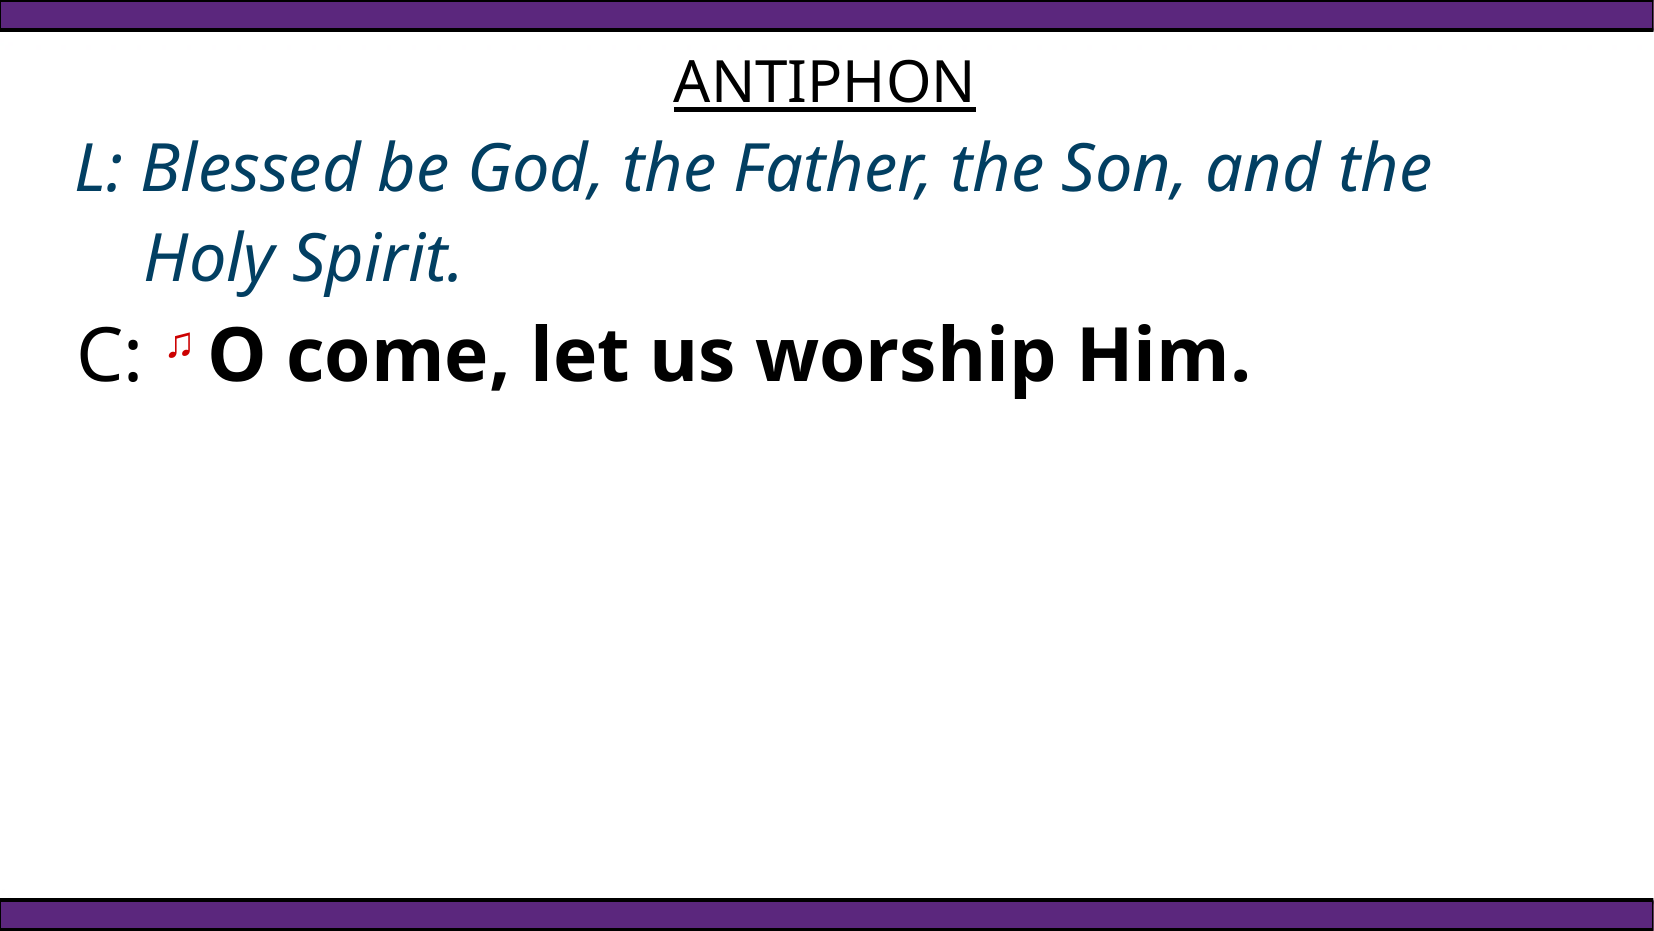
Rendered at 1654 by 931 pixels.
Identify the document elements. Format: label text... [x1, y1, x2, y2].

text_box [0, 900, 1654, 931]
text_box [0, 0, 1654, 31]
text_box ANTIPHON L: Blessed be God, the Father, the Son, and the Holy Spirit. C: ♫ O come, let us worship Him. [60, 33, 1591, 403]
picture [0, 31, 1654, 900]
